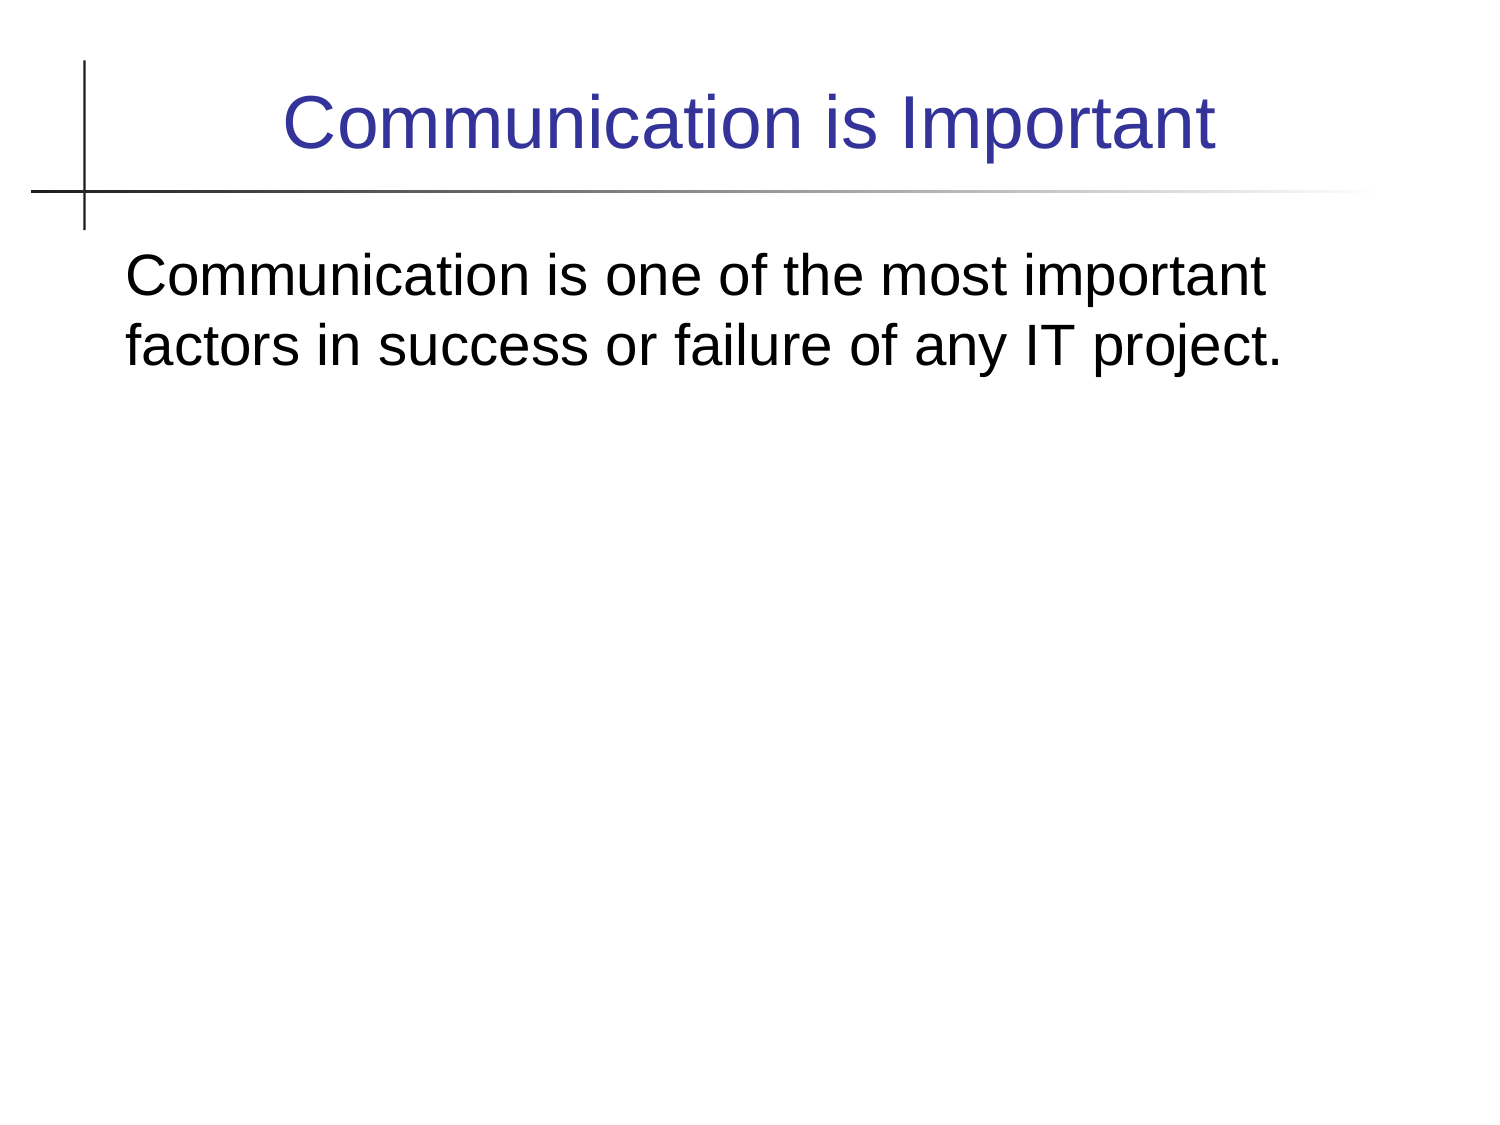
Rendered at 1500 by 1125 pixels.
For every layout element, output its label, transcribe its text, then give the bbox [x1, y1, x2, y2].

list Communication is one of the most important factors in success or failure of any IT project. [110, 229, 1411, 962]
title Communication is Important [50, 37, 1450, 201]
